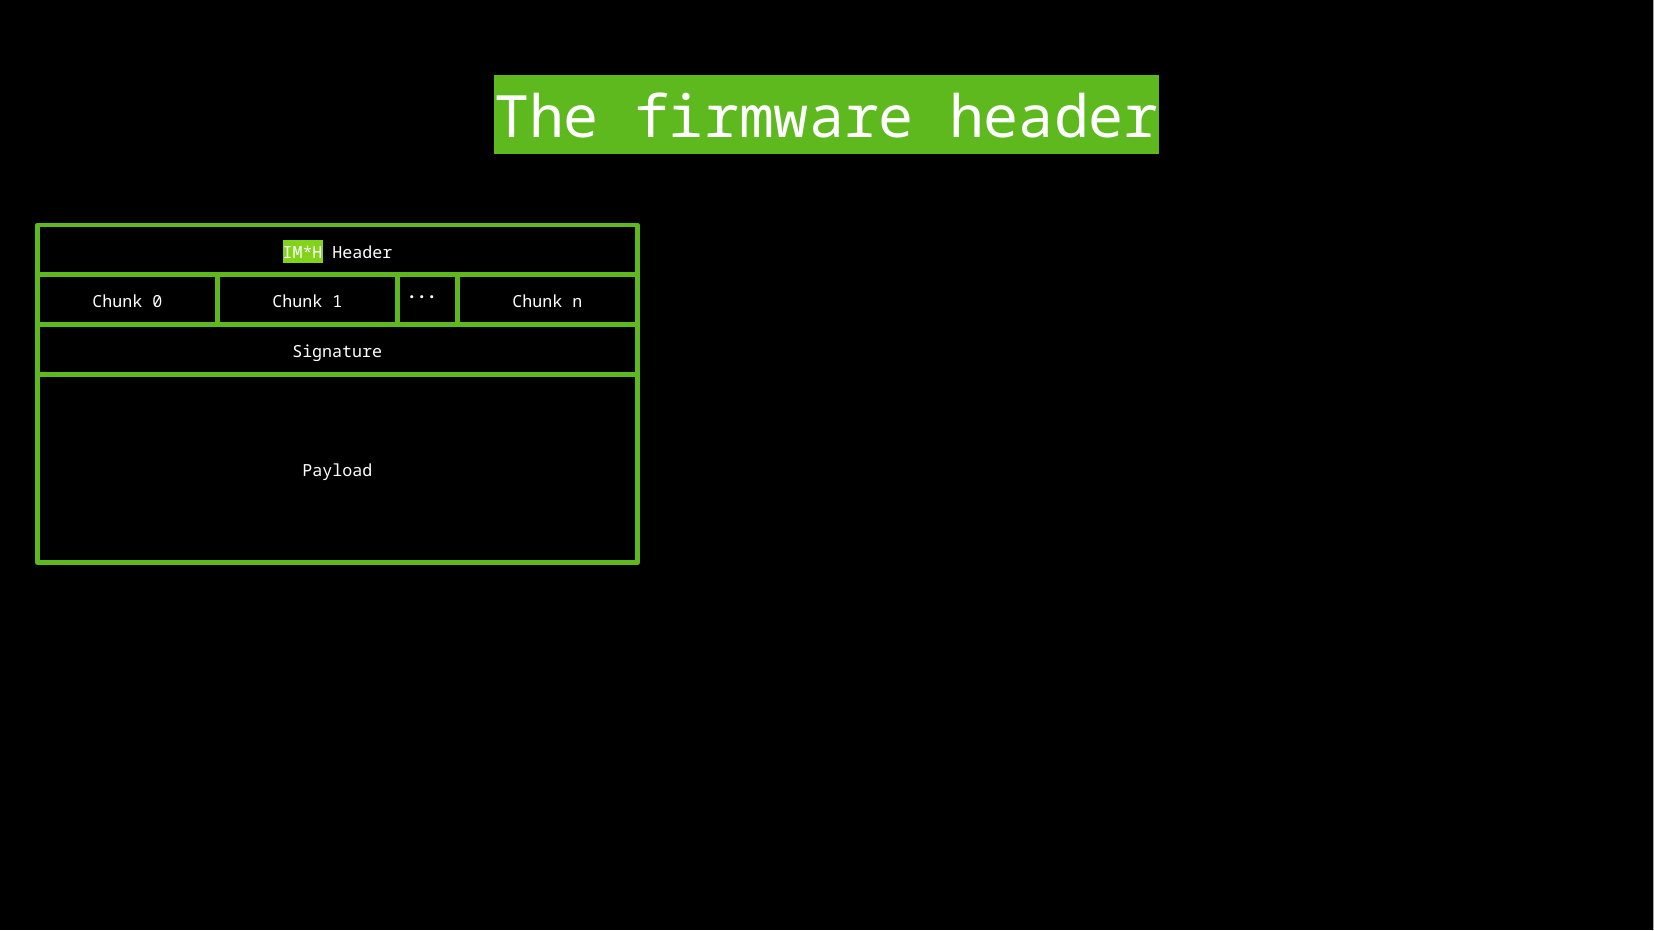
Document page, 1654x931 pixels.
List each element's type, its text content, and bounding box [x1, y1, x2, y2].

text_box IM*H Header [37, 225, 638, 275]
text_box Payload [37, 374, 638, 563]
text_box Chunk 0 [37, 274, 217, 324]
text_box Chunk n [467, 274, 638, 324]
text_box ... [406, 263, 467, 324]
title The firmware header [82, 37, 1571, 193]
text_box Signature [37, 324, 638, 374]
text_box Chunk 1 [217, 274, 398, 324]
